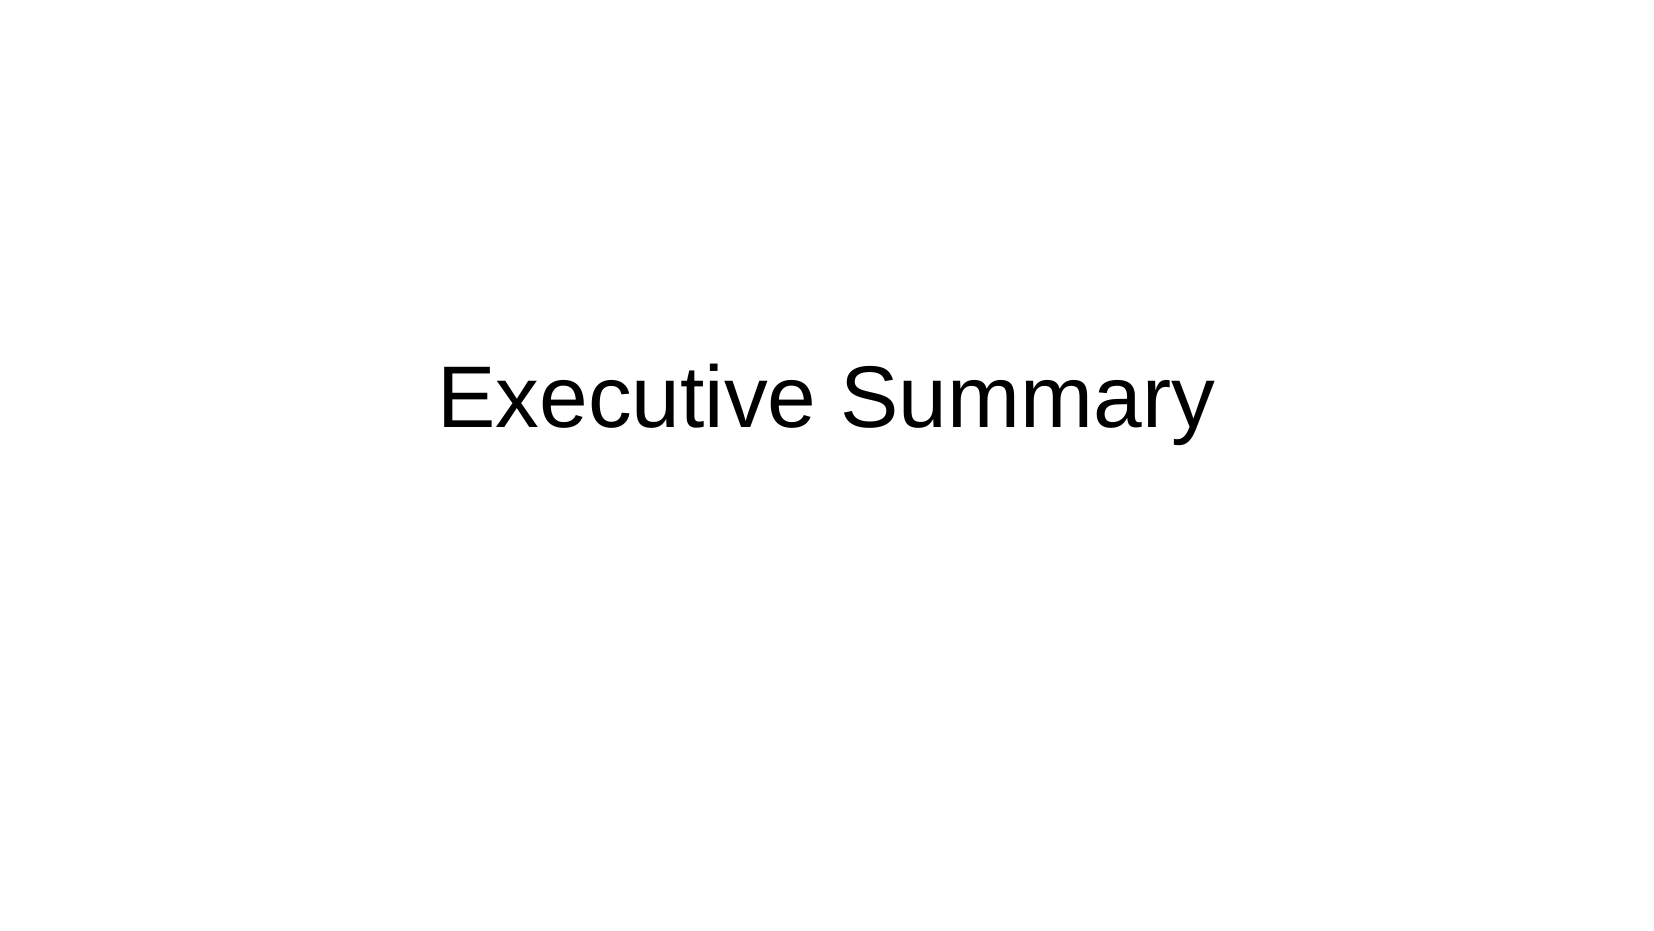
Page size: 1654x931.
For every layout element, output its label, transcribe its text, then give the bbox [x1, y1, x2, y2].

subtitle Executive Summary [82, 37, 1571, 757]
